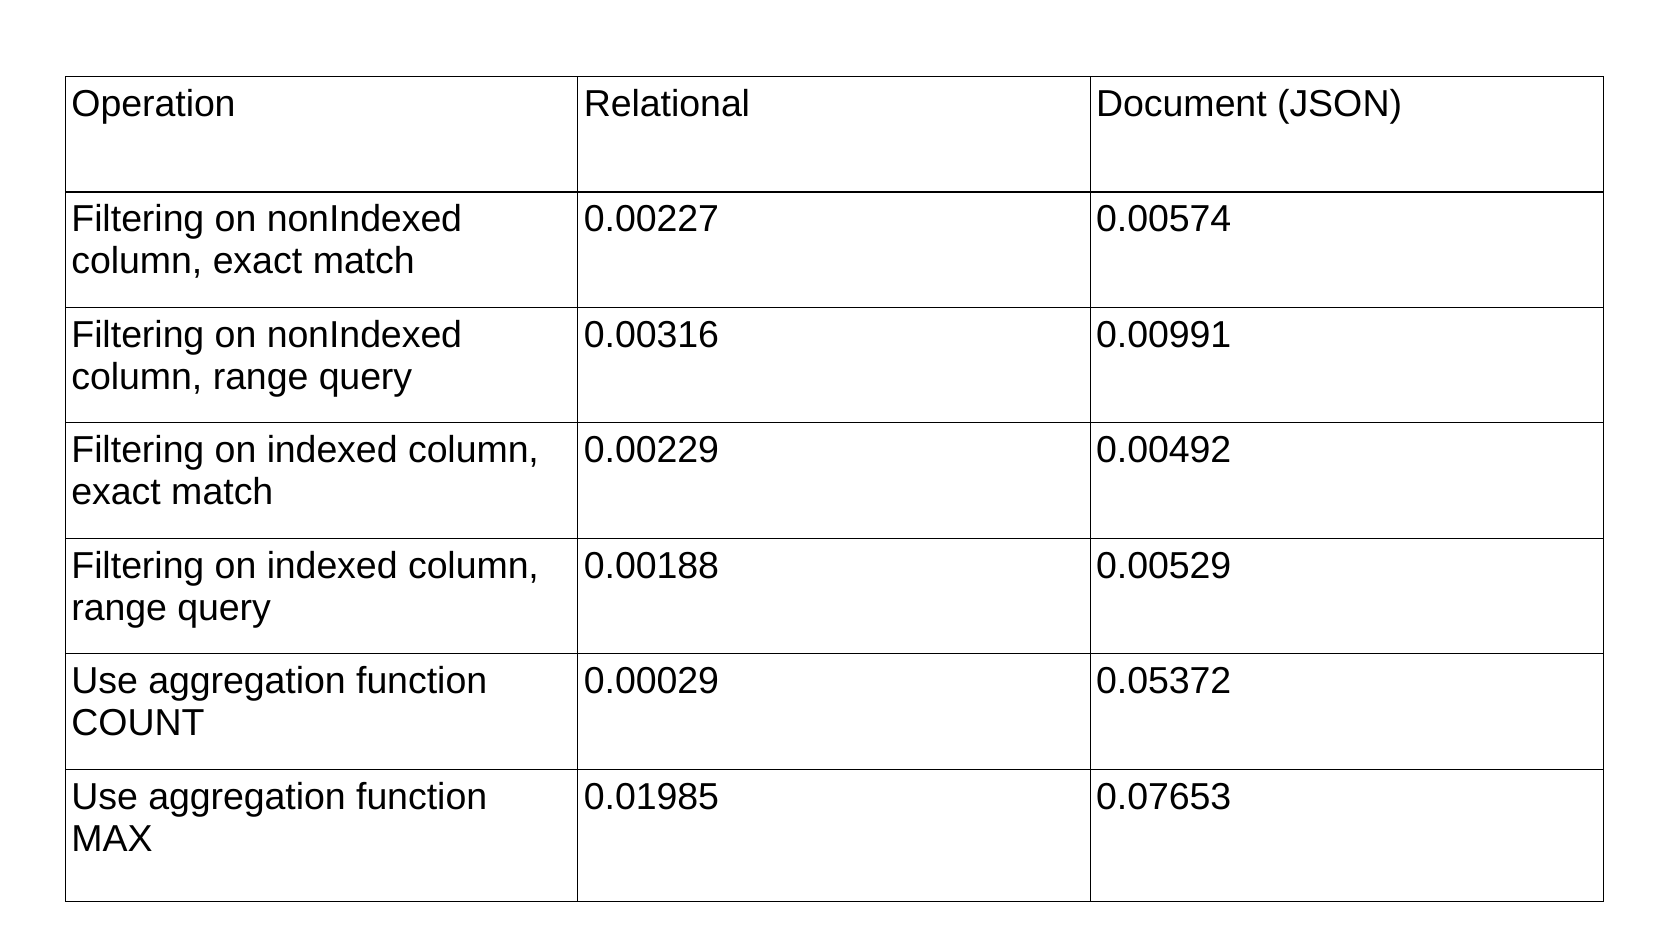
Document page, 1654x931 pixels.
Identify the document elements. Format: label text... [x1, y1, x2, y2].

table_cell 0.00574 [1091, 193, 1603, 307]
table_cell Filtering on nonIndexed column, range query [66, 308, 577, 422]
table_header Document (JSON) [1091, 77, 1603, 191]
table_header Operation [66, 77, 577, 191]
table_cell 0.01985 [578, 770, 1090, 901]
table_cell Filtering on indexed column, exact match [66, 423, 577, 538]
table_cell 0.07653 [1091, 770, 1603, 901]
table_cell 0.00991 [1091, 308, 1603, 422]
table_cell Filtering on nonIndexed column, exact match [66, 193, 577, 307]
table_cell Use aggregation function COUNT [66, 654, 577, 769]
table_cell 0.00229 [578, 423, 1090, 538]
table_cell 0.00492 [1091, 423, 1603, 538]
table_cell Filtering on indexed column, range query [66, 539, 577, 653]
table_cell 0.00029 [578, 654, 1090, 769]
table_cell 0.00227 [578, 193, 1090, 307]
table_header Relational [578, 77, 1090, 191]
table_cell 0.00529 [1091, 539, 1603, 653]
table_cell 0.05372 [1091, 654, 1603, 769]
table_cell Use aggregation function MAX [66, 770, 577, 901]
table_cell 0.00316 [578, 308, 1090, 422]
table_cell 0.00188 [578, 539, 1090, 653]
